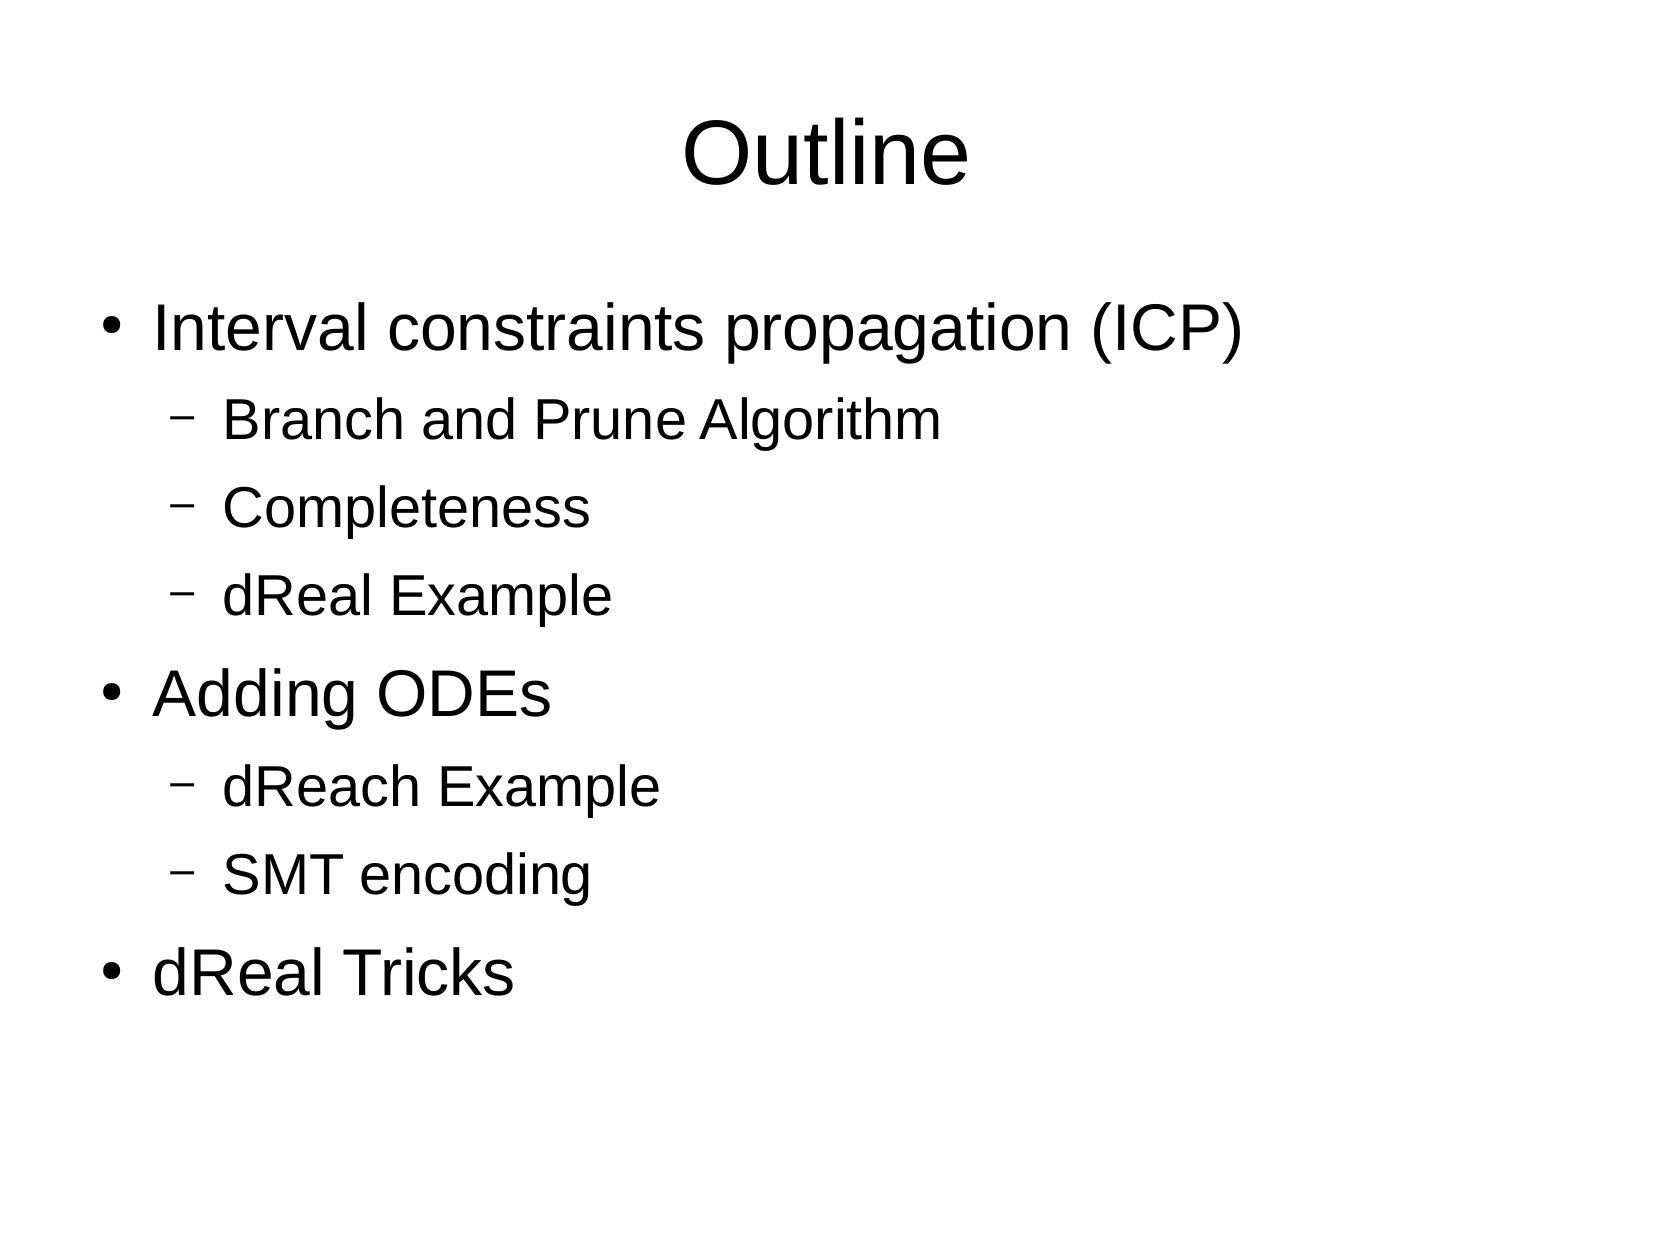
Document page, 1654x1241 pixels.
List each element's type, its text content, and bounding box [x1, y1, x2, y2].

list Interval constraints propagation (ICP) Branch and Prune Algorithm Completeness dReal Example Adding ODEs dReach Example SMT encoding dReal Tricks [82, 290, 1571, 1010]
title Outline [82, 49, 1571, 257]
